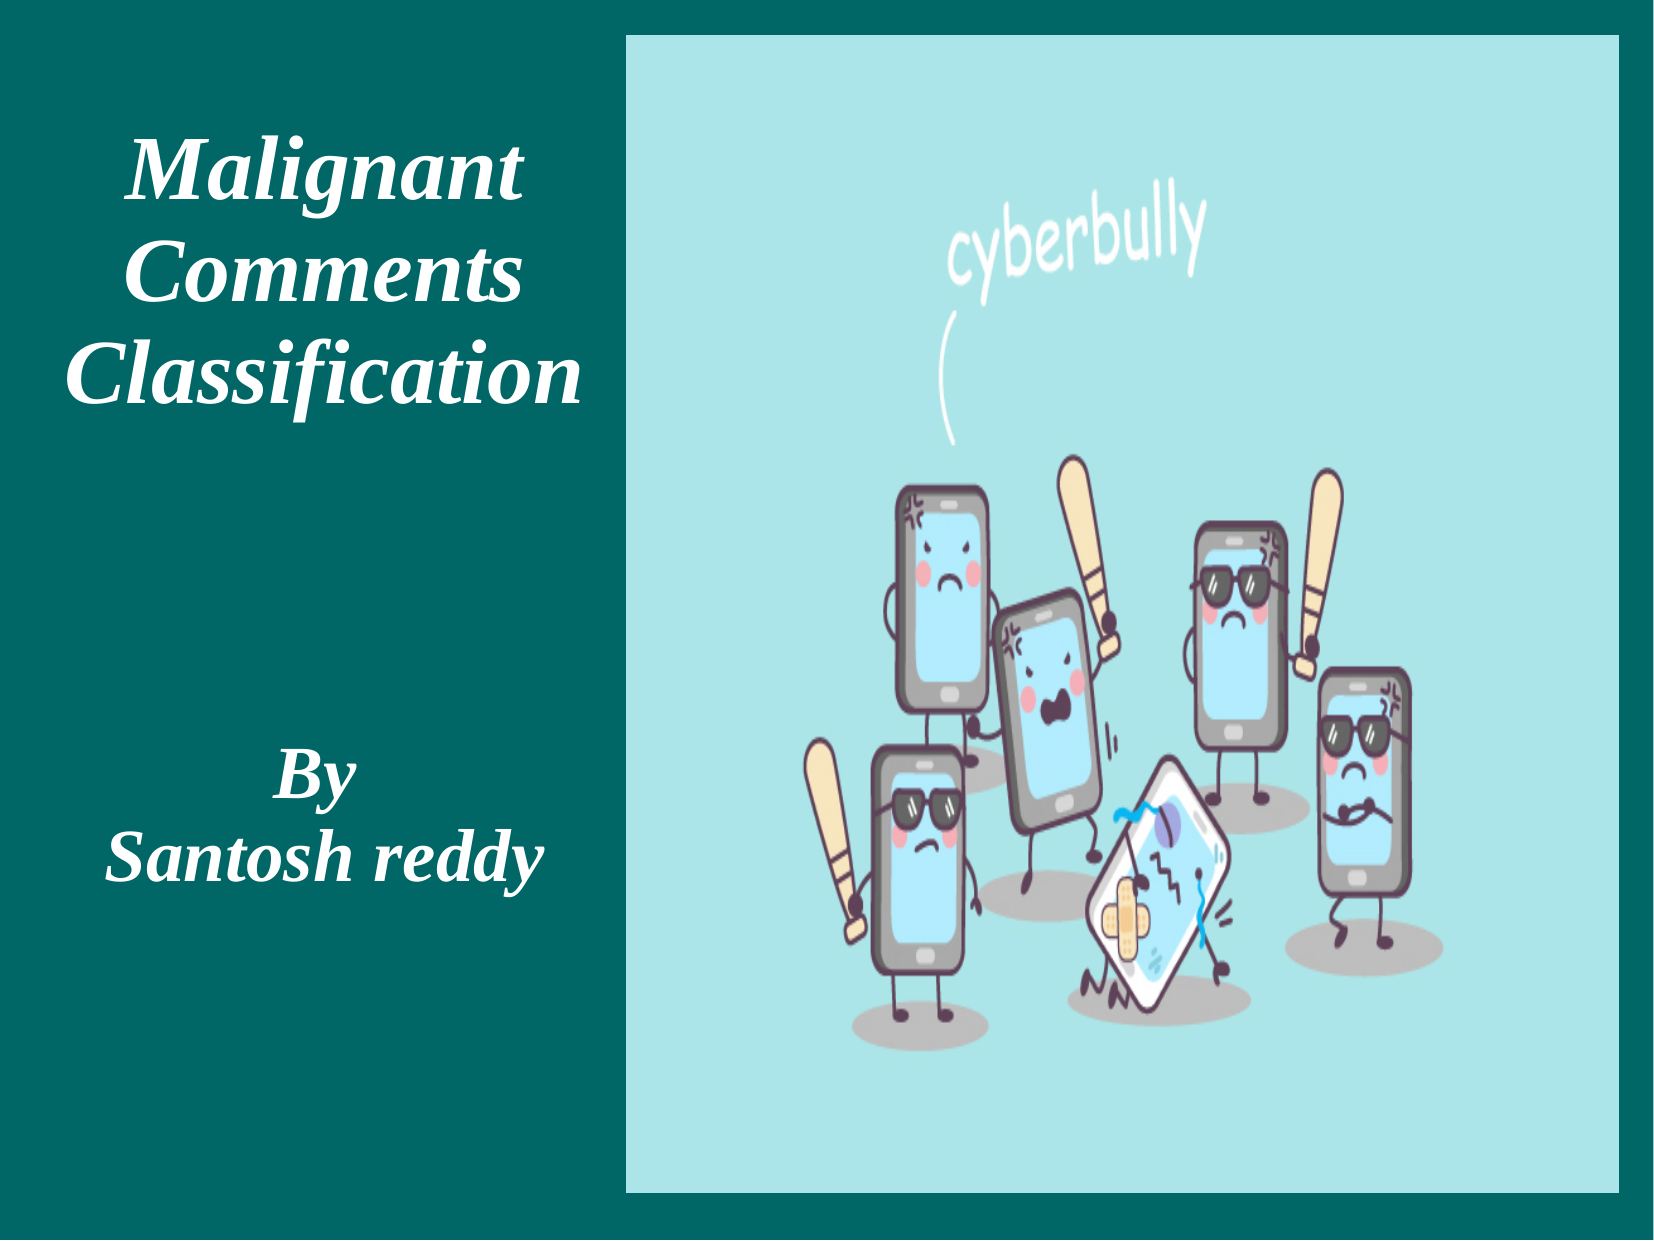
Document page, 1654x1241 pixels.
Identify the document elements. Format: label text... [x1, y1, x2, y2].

text_box Malignant Comments Classification By Santosh reddy [0, 59, 626, 1119]
picture [626, 35, 1619, 1193]
